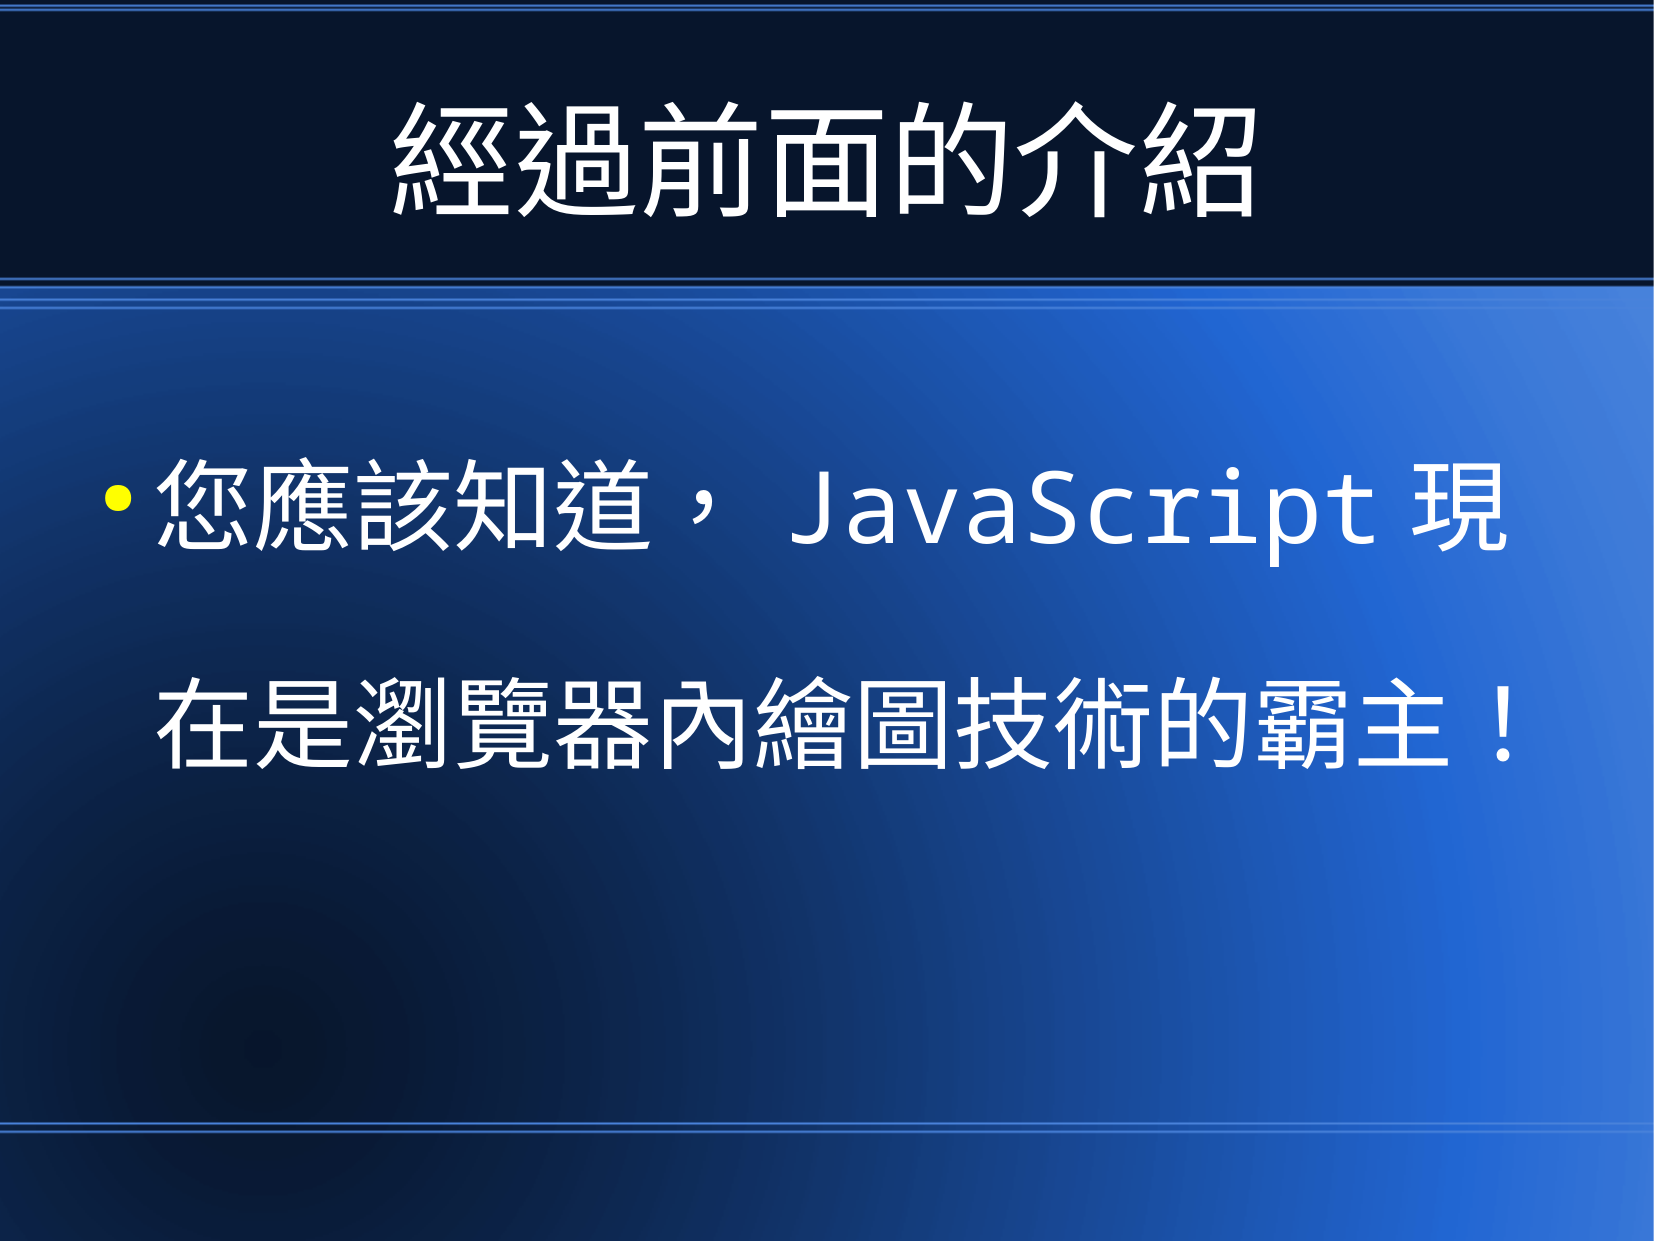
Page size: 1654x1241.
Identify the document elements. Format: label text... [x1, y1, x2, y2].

list 您應該知道，JavaScript現在是瀏覽器內繪圖技術的霸主！ [82, 355, 1571, 1241]
title 經過前面的介紹 [82, 49, 1571, 257]
picture [0, 0, 1654, 1241]
